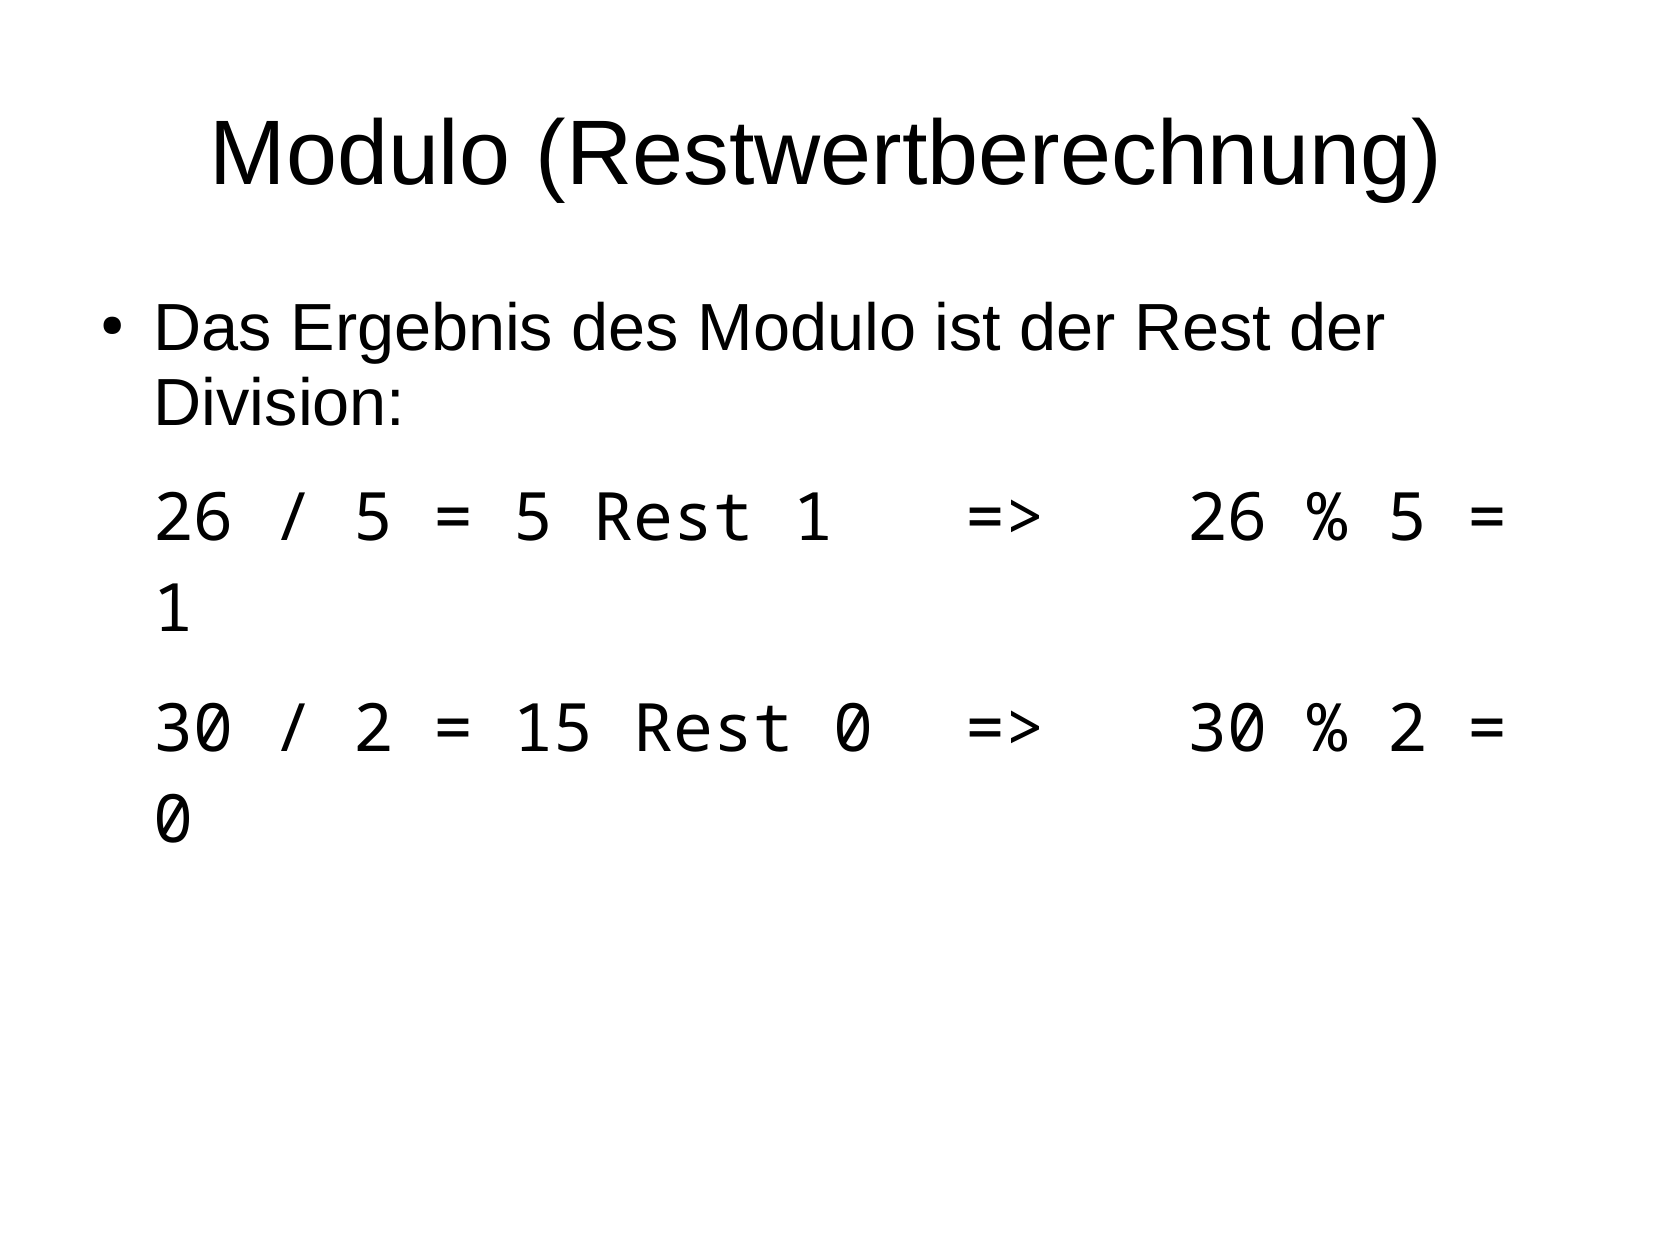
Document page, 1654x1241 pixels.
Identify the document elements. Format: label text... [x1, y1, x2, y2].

list Das Ergebnis des Modulo ist der Rest der Division: 26 / 5 = 5 Rest 1 => 26 % 5 = 1 30 / 2 = 15 Rest 0 => 30 % 2 = 0 [82, 290, 1571, 1109]
title Modulo (Restwertberechnung) [82, 49, 1571, 257]
